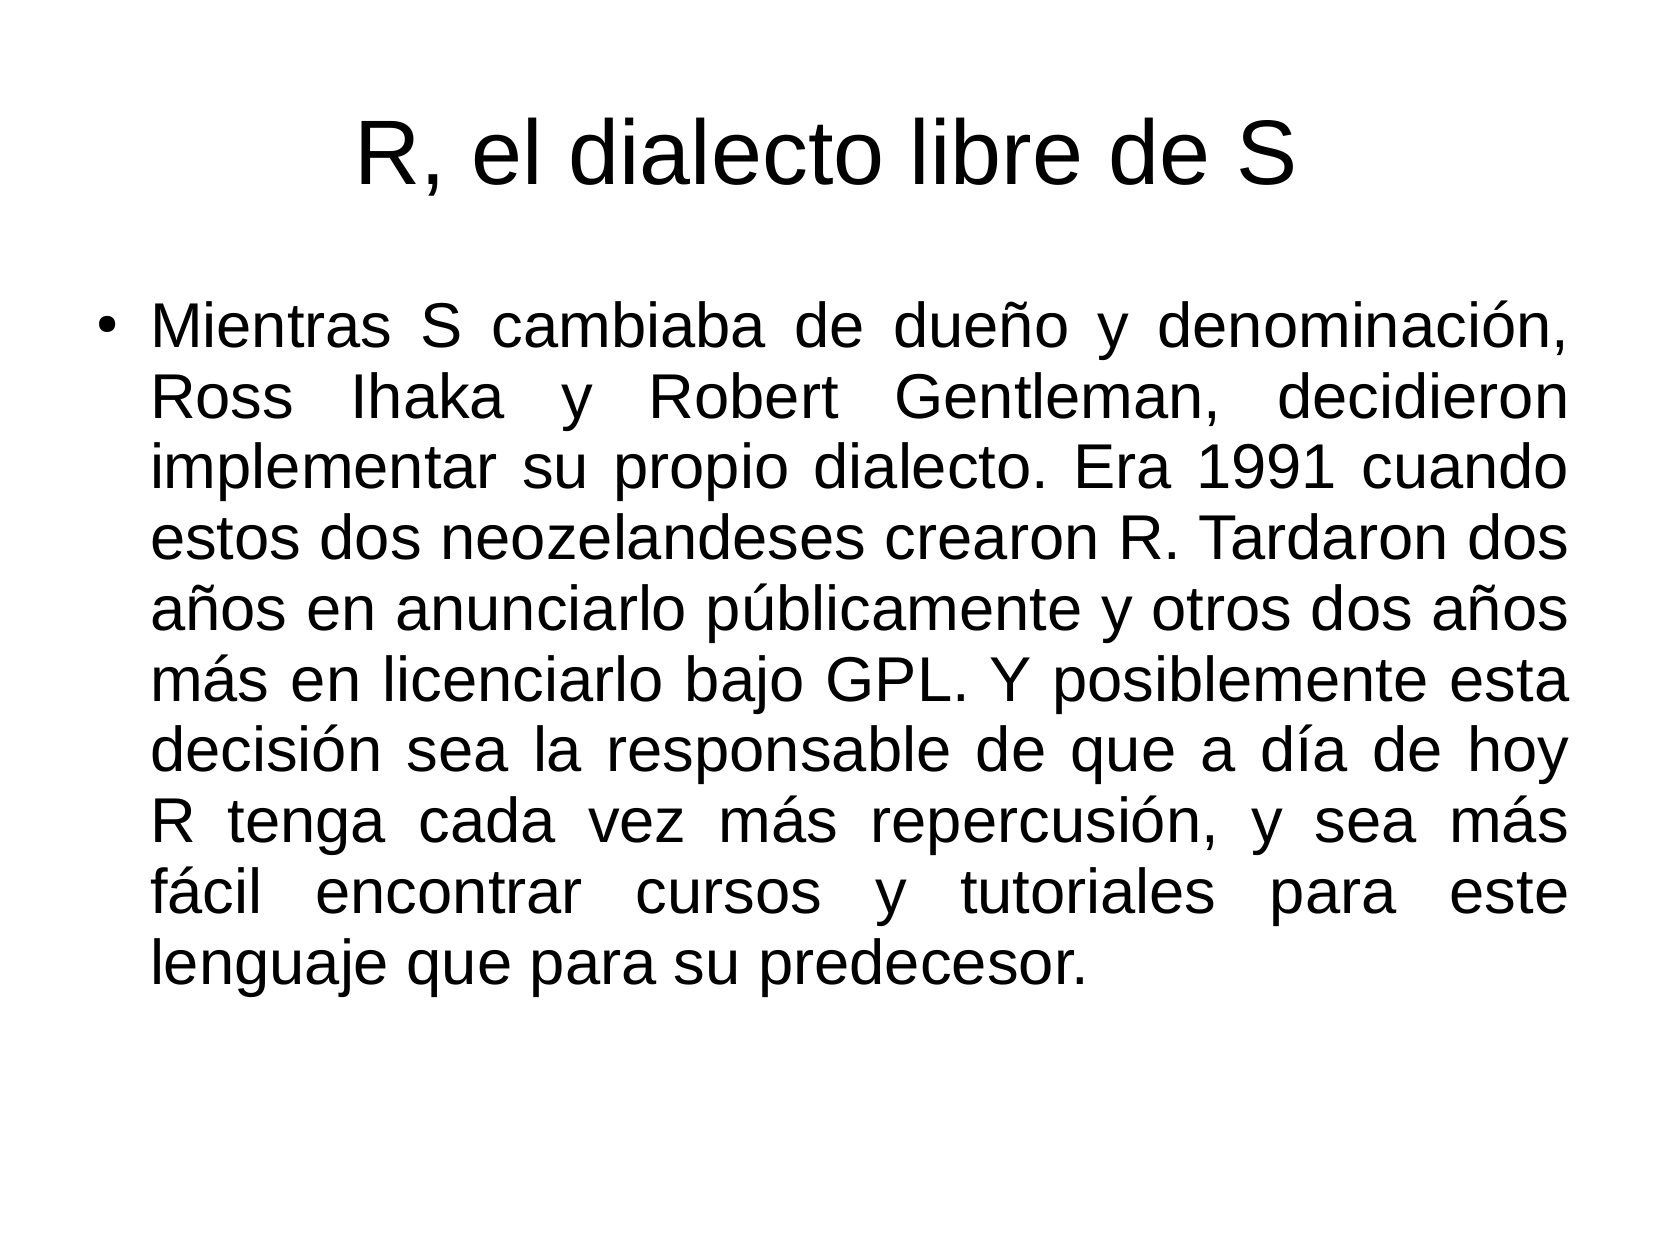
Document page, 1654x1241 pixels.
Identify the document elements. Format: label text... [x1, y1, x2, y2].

list Mientras S cambiaba de dueño y denominación, Ross Ihaka y Robert Gentleman, decidieron implementar su propio dialecto. Era 1991 cuando estos dos neozelandeses crearon R. Tardaron dos años en anunciarlo públicamente y otros dos años más en licenciarlo bajo GPL. Y posiblemente esta decisión sea la responsable de que a día de hoy R tenga cada vez más repercusión, y sea más fácil encontrar cursos y tutoriales para este lenguaje que para su predecesor. [82, 290, 1571, 1010]
title R, el dialecto libre de S [82, 49, 1571, 257]
